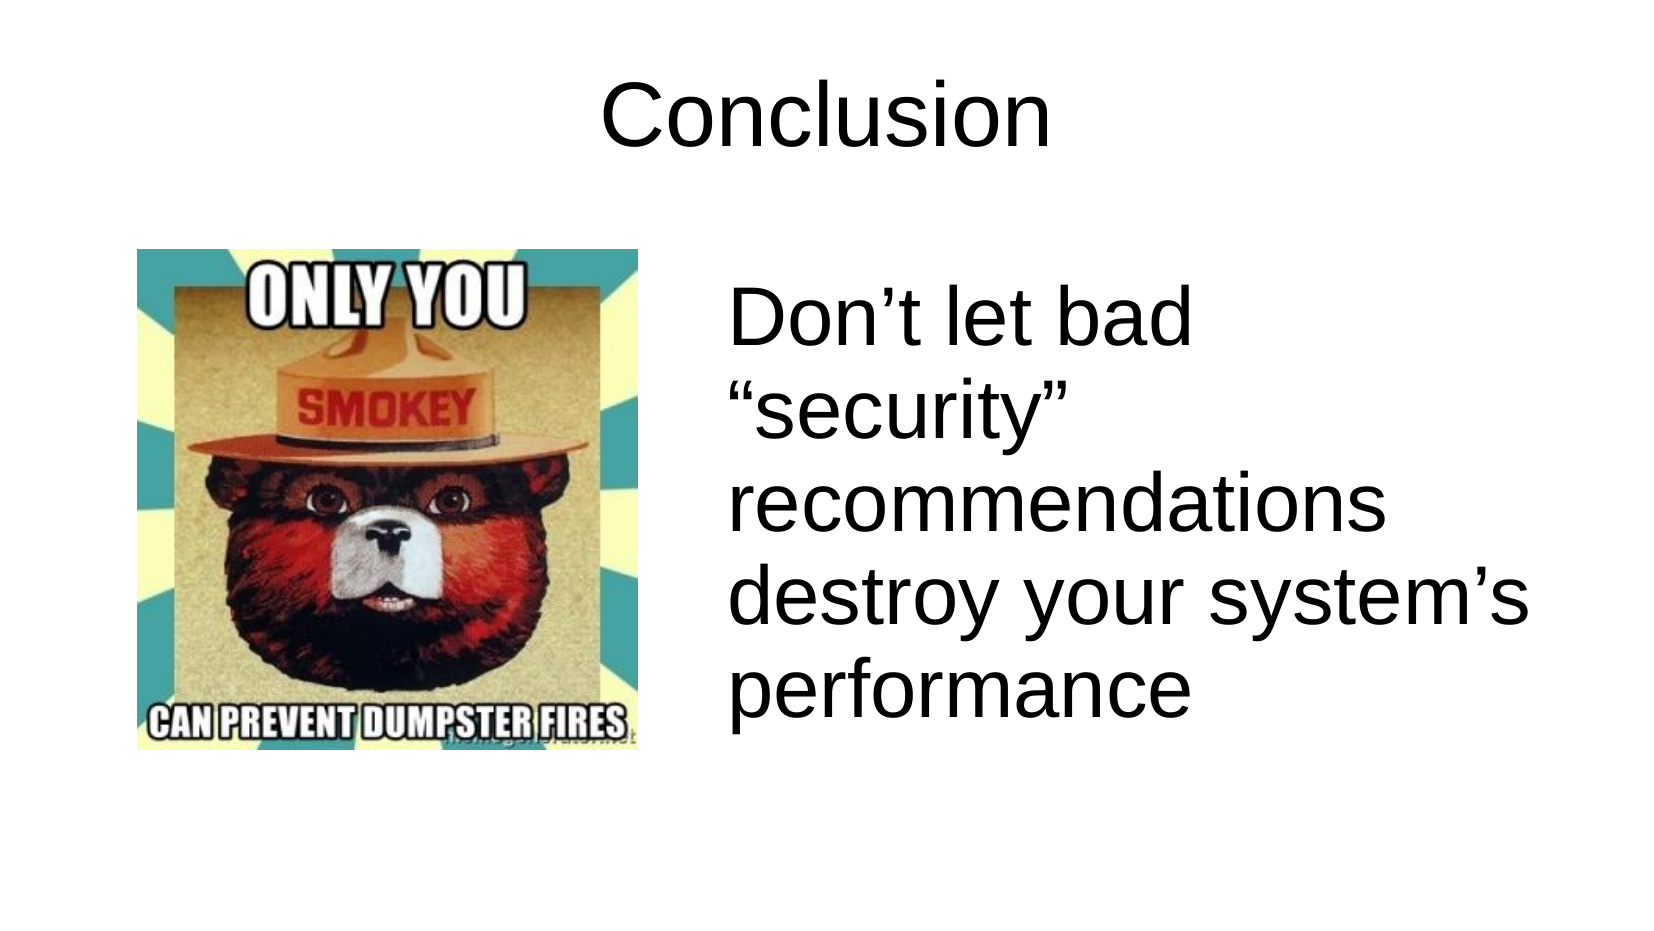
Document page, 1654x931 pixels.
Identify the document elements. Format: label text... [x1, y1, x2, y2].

title Conclusion [82, 37, 1571, 193]
text_box Don’t let bad “security” recommendations destroy your system’s performance [712, 262, 1576, 751]
picture [137, 249, 638, 751]
